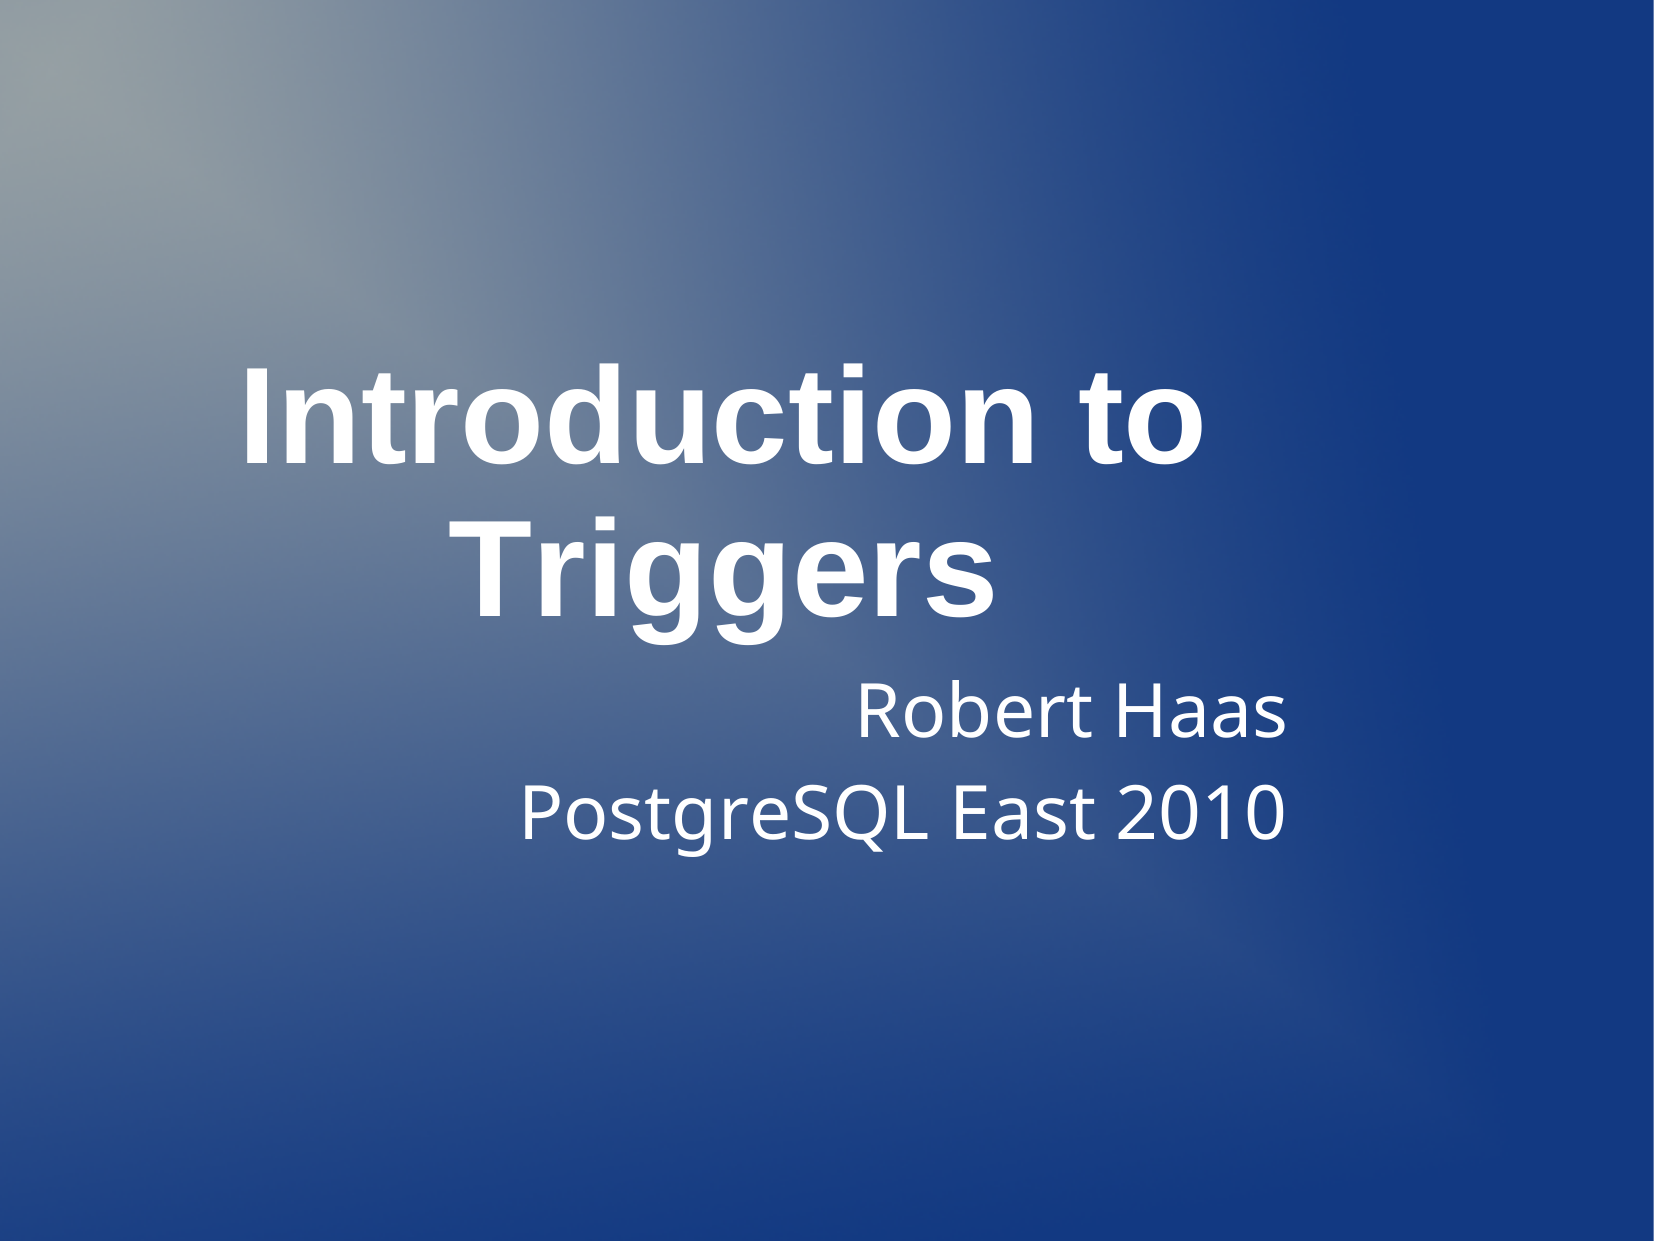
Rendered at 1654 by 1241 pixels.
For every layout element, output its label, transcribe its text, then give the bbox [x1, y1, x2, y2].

picture [0, 0, 1654, 1241]
title Robert Haas PostgreSQL East 2010 [344, 671, 1289, 847]
title Introduction to Triggers [0, 315, 1448, 670]
